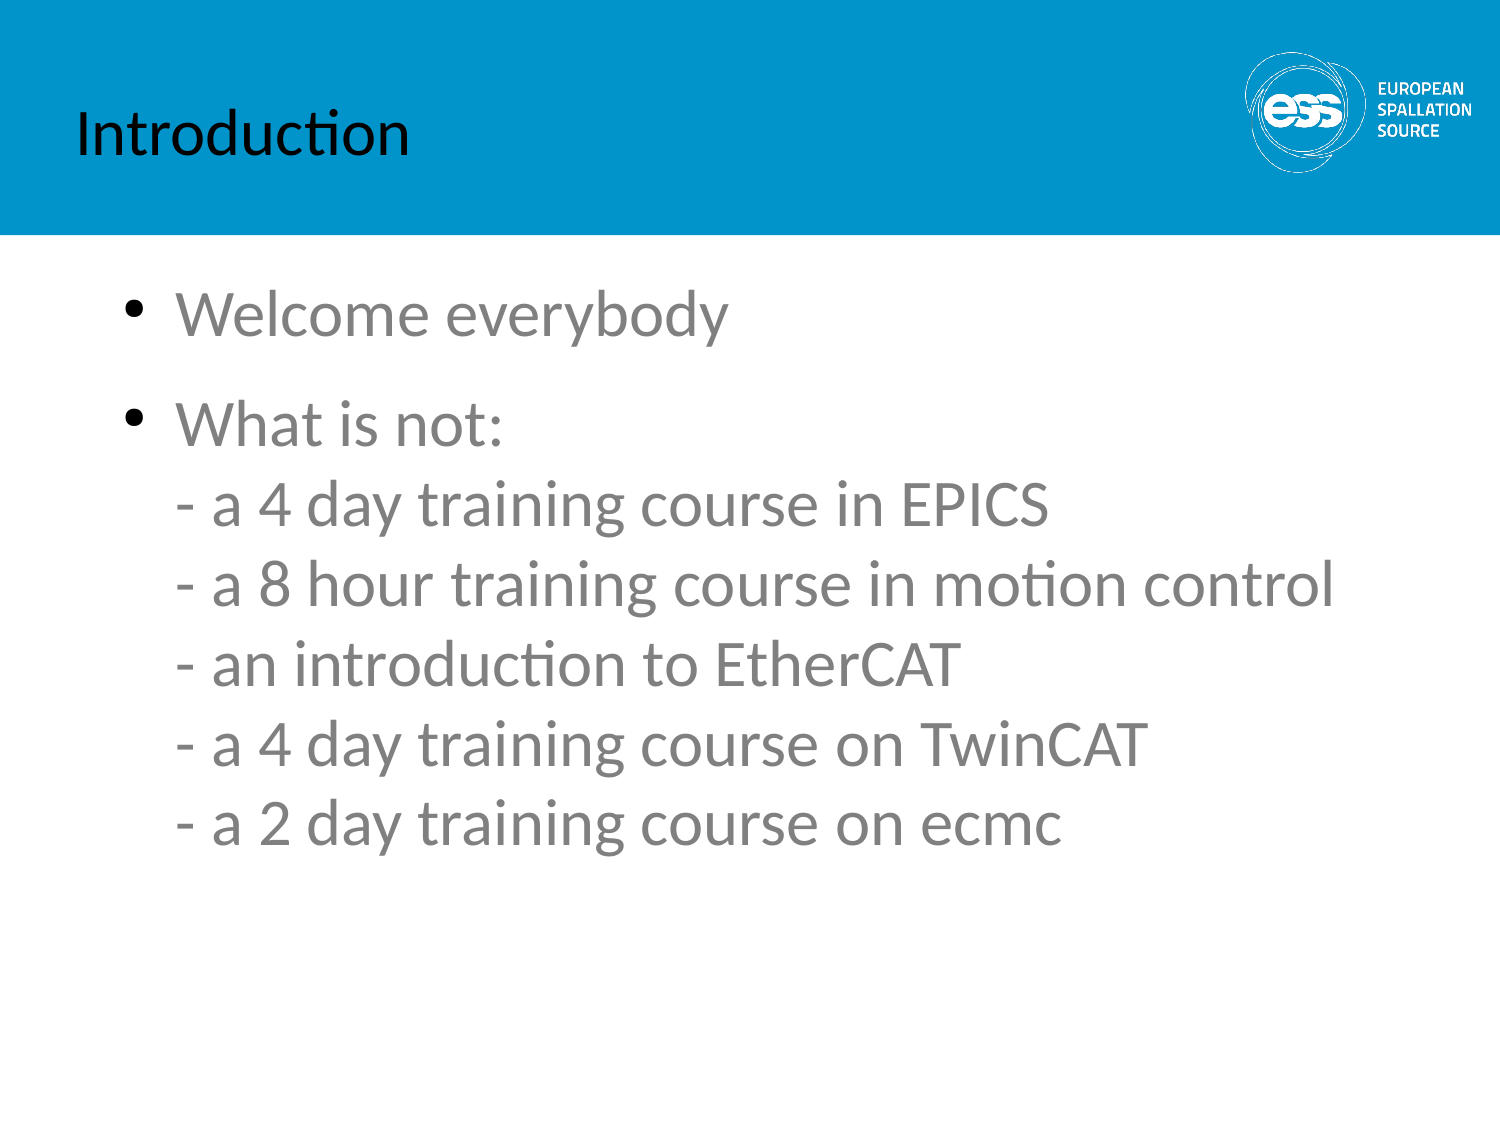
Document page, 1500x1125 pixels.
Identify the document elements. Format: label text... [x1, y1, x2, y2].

picture [1443, 86, 1450, 93]
picture [1423, 83, 1430, 94]
picture [1398, 109, 1406, 115]
picture [1418, 104, 1423, 115]
picture [1422, 125, 1428, 134]
picture [1454, 83, 1458, 94]
picture [1264, 94, 1342, 127]
picture [1432, 125, 1438, 136]
picture [1379, 83, 1385, 94]
picture [1409, 104, 1415, 115]
picture [1400, 83, 1407, 94]
picture [1436, 104, 1444, 115]
list Welcome everybody What is not: - a 4 day training course in EPICS - a 8 hour training course in motion control - an introduction to EtherCAT - a 4 day training course on TwinCAT - a 2 day training course on ecmc [90, 262, 1441, 1005]
picture [1389, 104, 1393, 115]
title Introduction [75, 45, 1247, 233]
